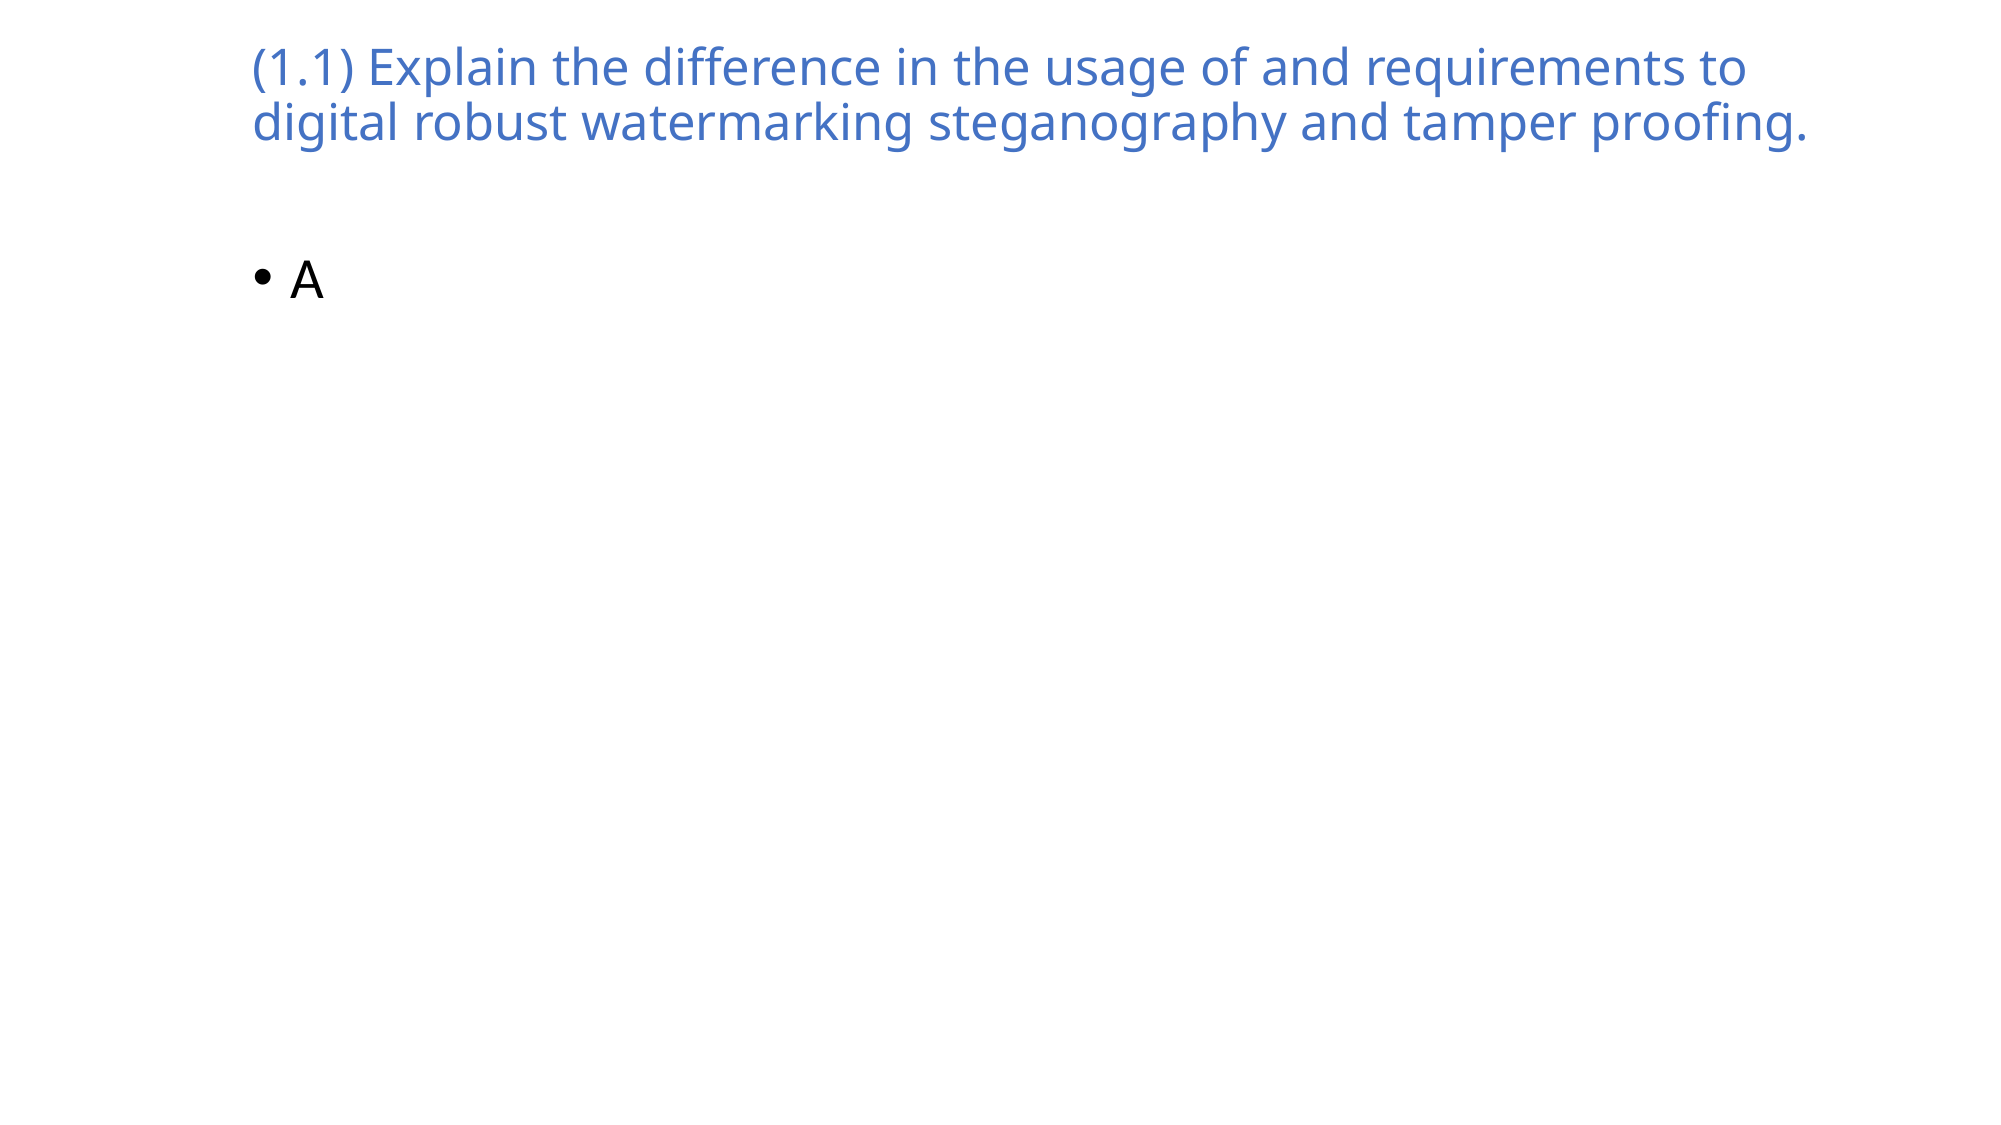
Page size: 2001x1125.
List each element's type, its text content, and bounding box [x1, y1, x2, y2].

title (1.1) Explain the difference in the usage of and requirements to digital robust watermarking steganography and tamper proofing. [237, 34, 1876, 194]
list A [237, 240, 1876, 991]
